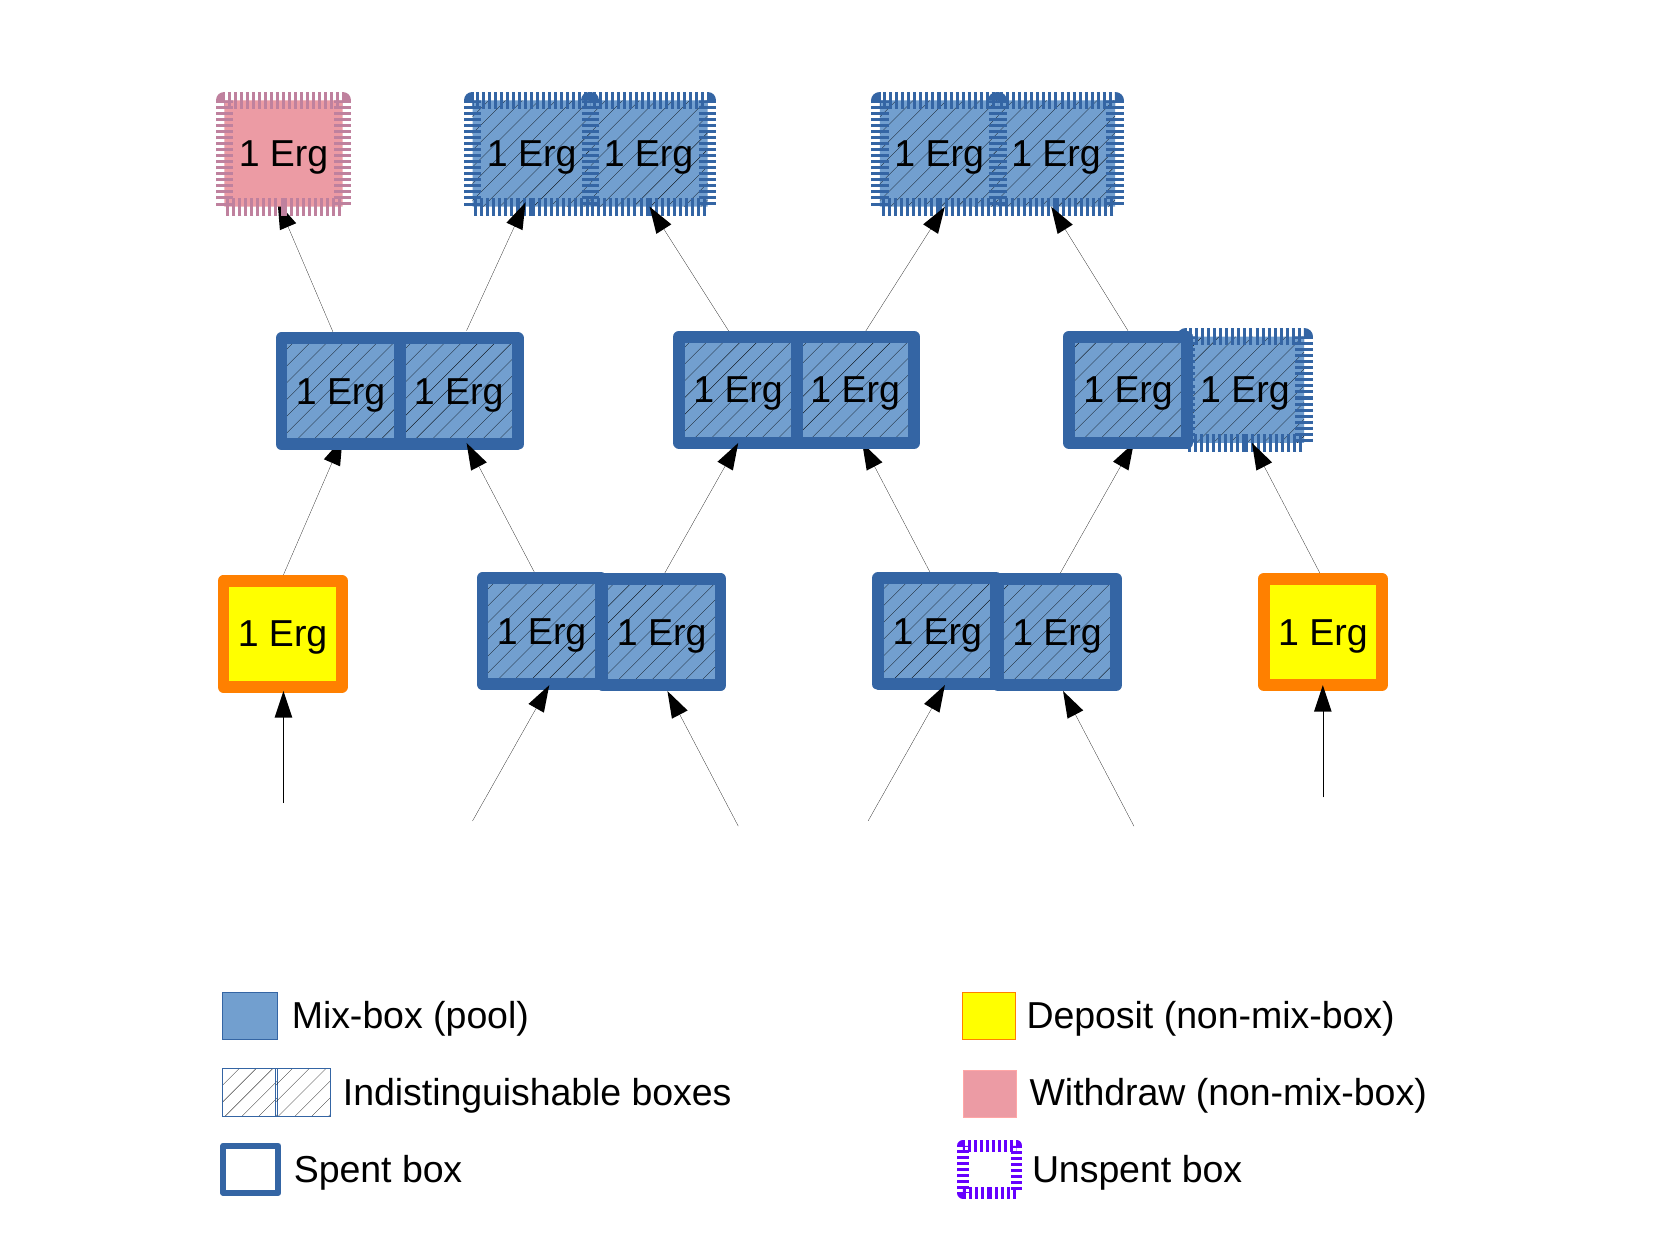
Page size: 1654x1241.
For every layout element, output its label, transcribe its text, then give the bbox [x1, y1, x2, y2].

text_box [963, 1145, 1017, 1193]
text_box 1 Erg [281, 338, 400, 445]
text_box Indistinguishable boxes [431, 1068, 591, 1117]
text_box [963, 1070, 1017, 1118]
text_box 1 Erg [878, 578, 997, 685]
text_box Mix-box (pool) [330, 992, 491, 1040]
text_box 1 Erg [223, 580, 342, 687]
text_box 1 Erg [1188, 336, 1305, 443]
text_box Deposit (non-mix-box) [1104, 992, 1317, 1040]
text_box Spent box [295, 1145, 461, 1193]
text_box 1 Erg [591, 100, 708, 207]
text_box 1 Erg [679, 336, 798, 443]
text_box 1 Erg [224, 100, 343, 207]
text_box 1 Erg [998, 578, 1117, 686]
text_box Unspent box [1028, 1145, 1247, 1193]
text_box 1 Erg [879, 100, 999, 207]
text_box 1 Erg [1263, 578, 1382, 686]
text_box 1 Erg [482, 578, 601, 685]
text_box [962, 992, 1016, 1040]
text_box [222, 992, 278, 1040]
text_box 1 Erg [602, 578, 721, 686]
text_box 1 Erg [999, 100, 1116, 207]
text_box 1 Erg [400, 338, 518, 445]
text_box Withdraw (non-mix-box) [1122, 1068, 1335, 1117]
text_box 1 Erg [1068, 336, 1188, 443]
text_box 1 Erg [798, 336, 915, 443]
text_box 1 Erg [472, 100, 591, 207]
text_box [222, 1068, 331, 1193]
